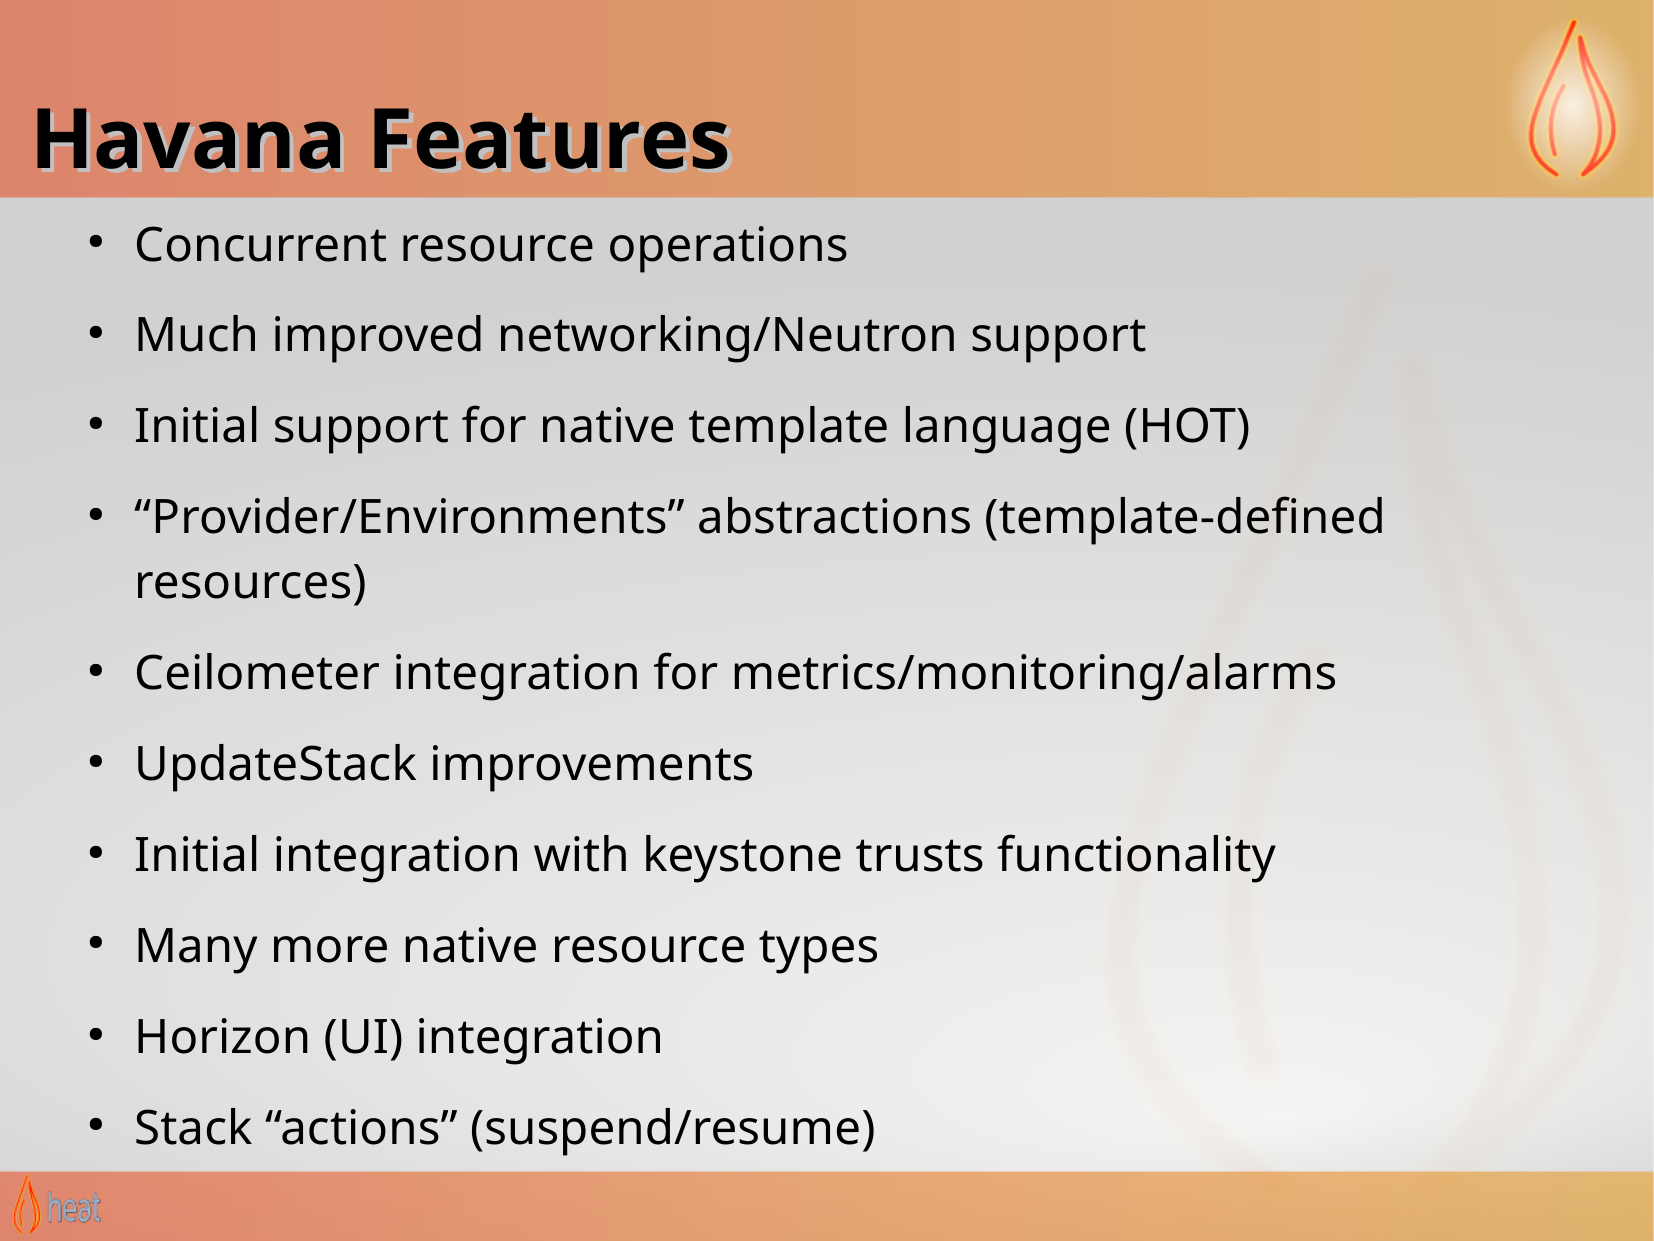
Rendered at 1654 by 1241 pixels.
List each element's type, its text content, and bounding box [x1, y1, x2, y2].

list Concurrent resource operations Much improved networking/Neutron support Initial support for native template language (HOT) “Provider/Environments” abstractions (template-defined resources) Ceilometer integration for metrics/monitoring/alarms UpdateStack improvements Initial integration with keystone trusts functionality Many more native resource types Horizon (UI) integration Stack “actions” (suspend/resume) [71, 210, 1561, 1166]
title Havana Features [30, 23, 1606, 249]
picture [0, 0, 1654, 1241]
